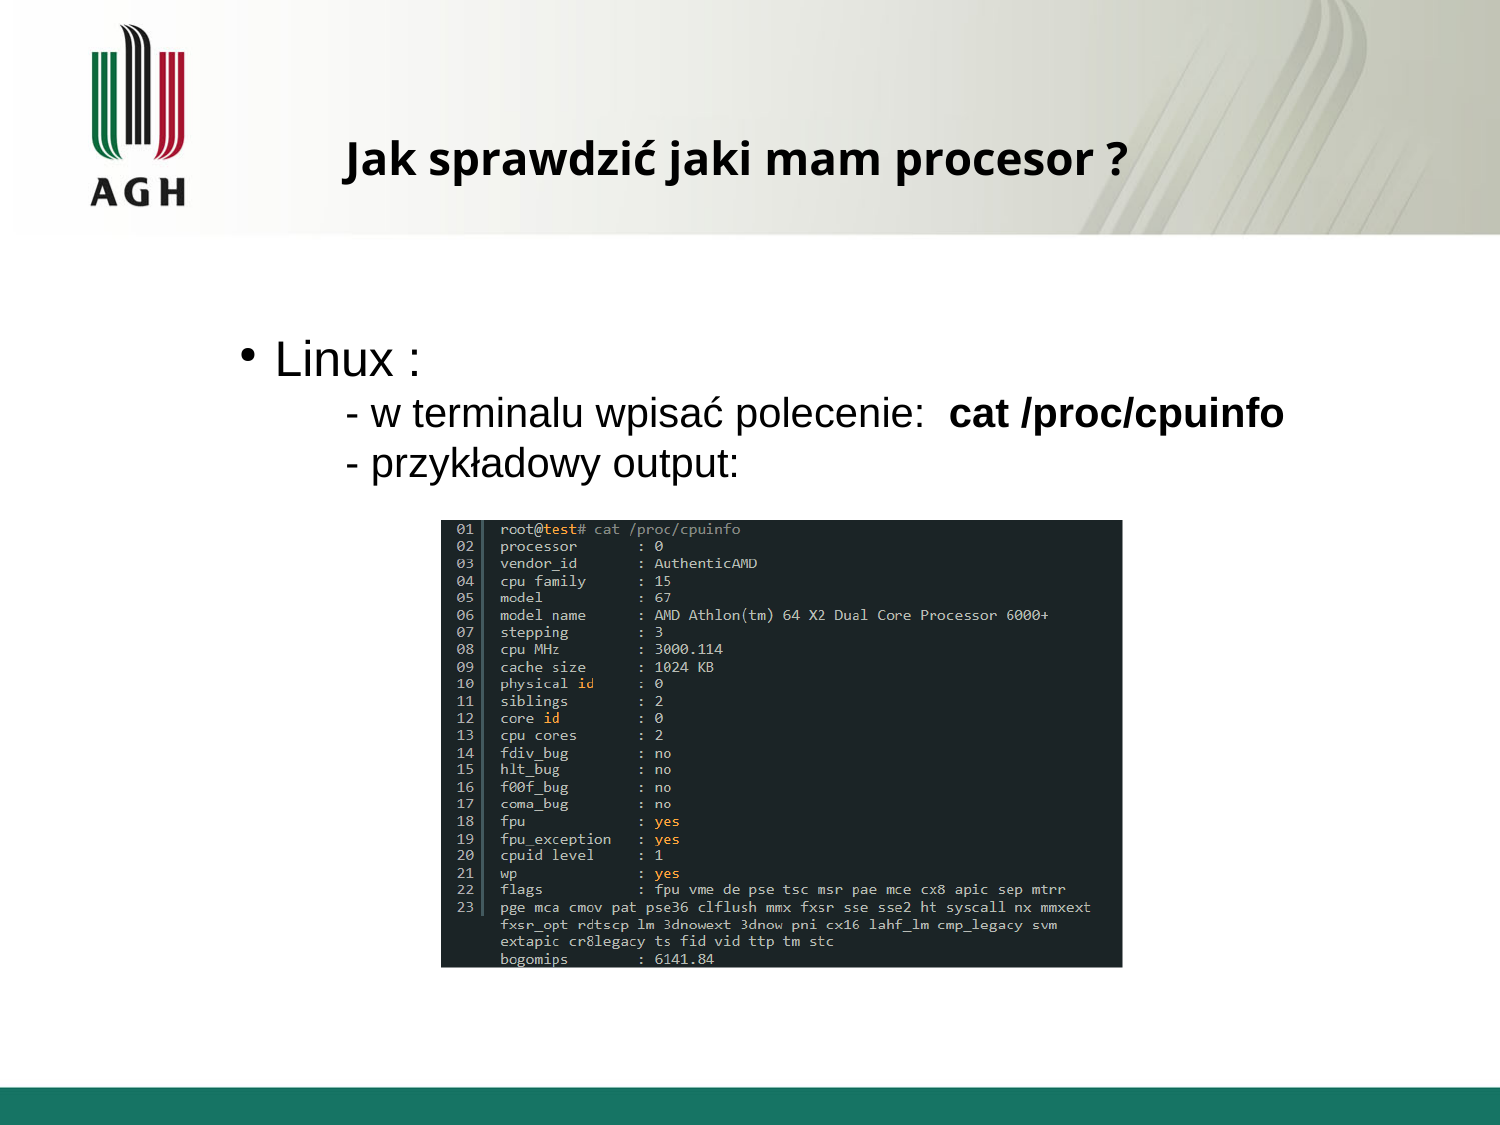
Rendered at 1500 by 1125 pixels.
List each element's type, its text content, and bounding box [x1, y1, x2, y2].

text_box Linux : - w terminalu wpisać polecenie: cat /proc/cpuinfo - przykładowy output: [224, 318, 1418, 544]
title Jak sprawdzić jaki mam procesor ? [330, 94, 1312, 220]
picture [0, 0, 1500, 1125]
